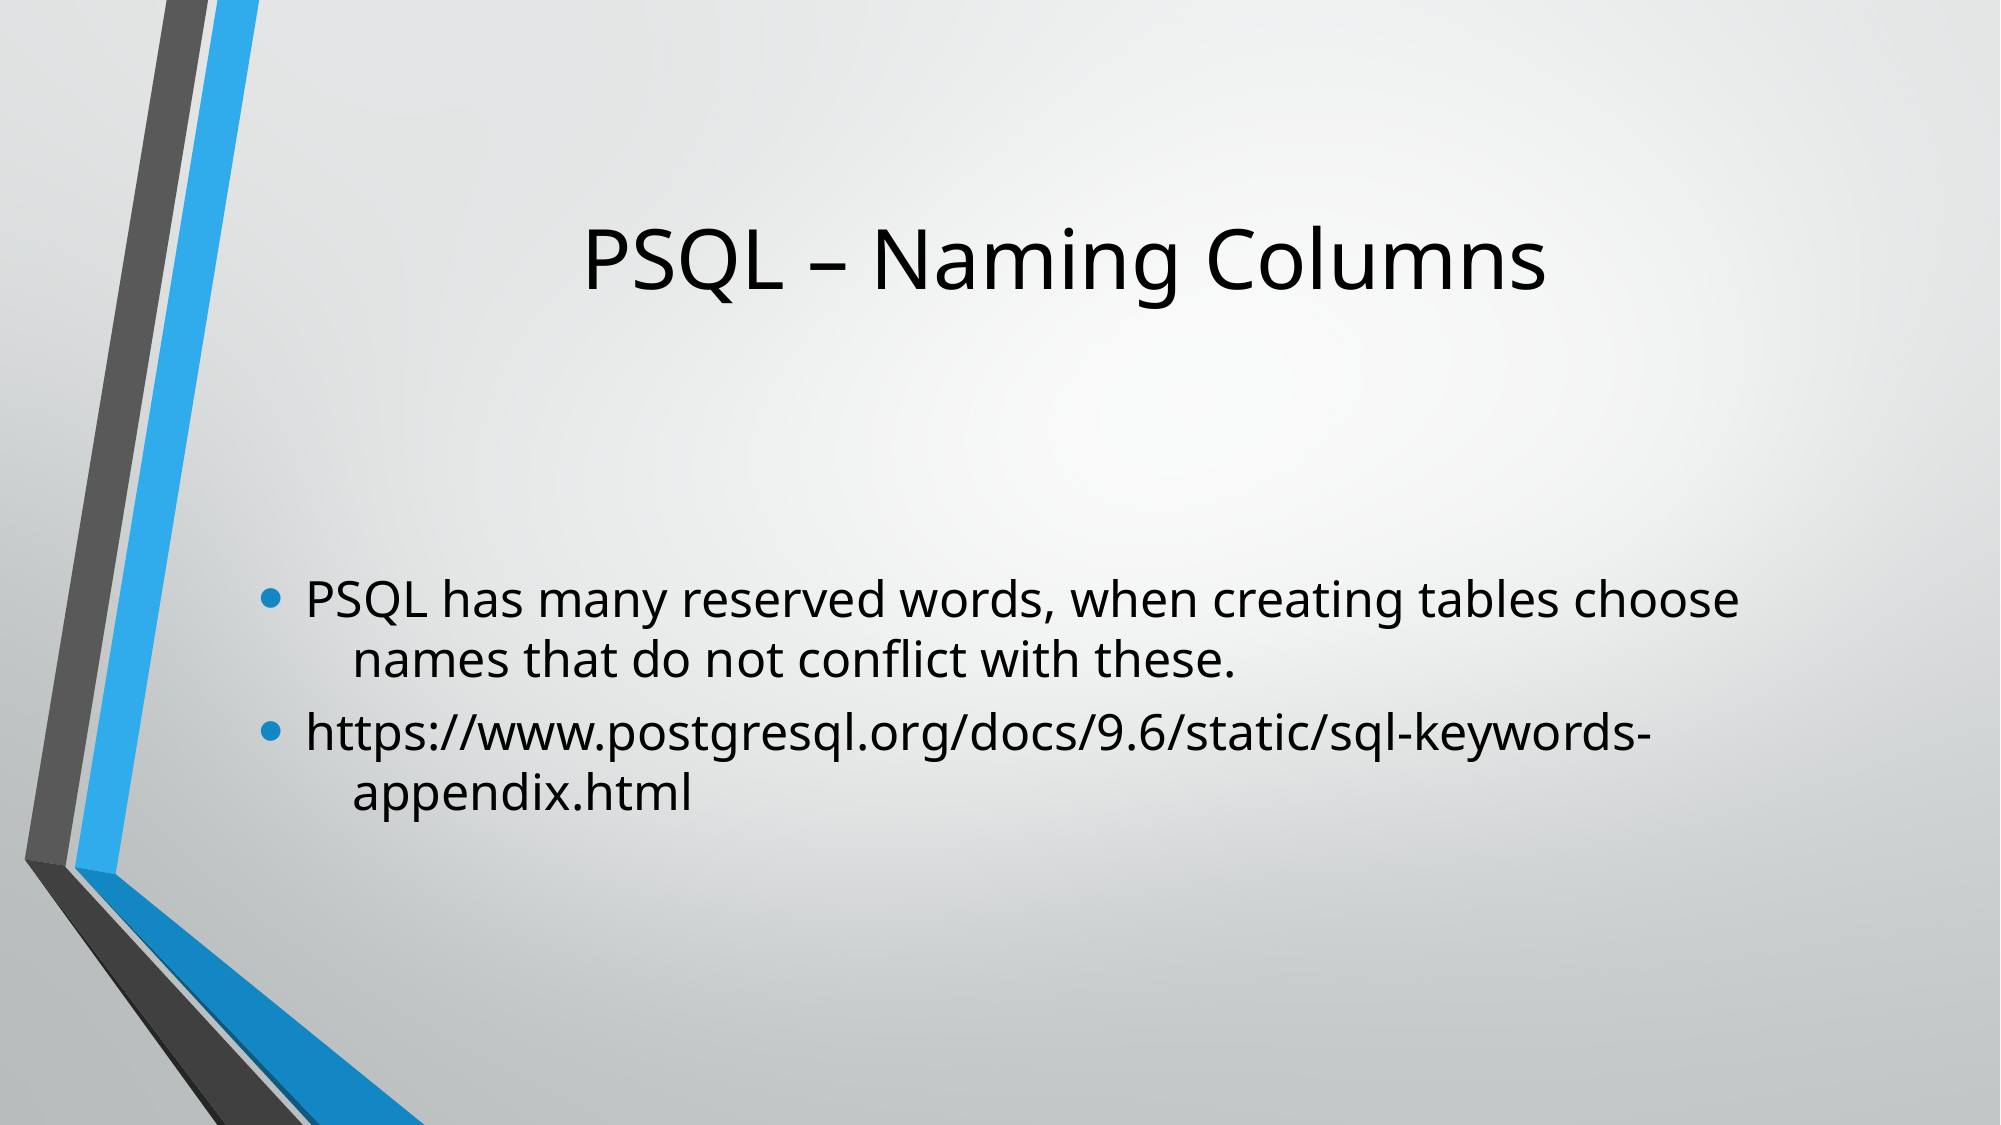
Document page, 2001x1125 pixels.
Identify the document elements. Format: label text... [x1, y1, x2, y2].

list PSQL has many reserved words, when creating tables choose names that do not conflict with these. https://www.postgresql.org/docs/9.6/static/sql-keywords-appendix.html [243, 437, 1887, 950]
title PSQL – Naming Columns [243, 112, 1887, 400]
